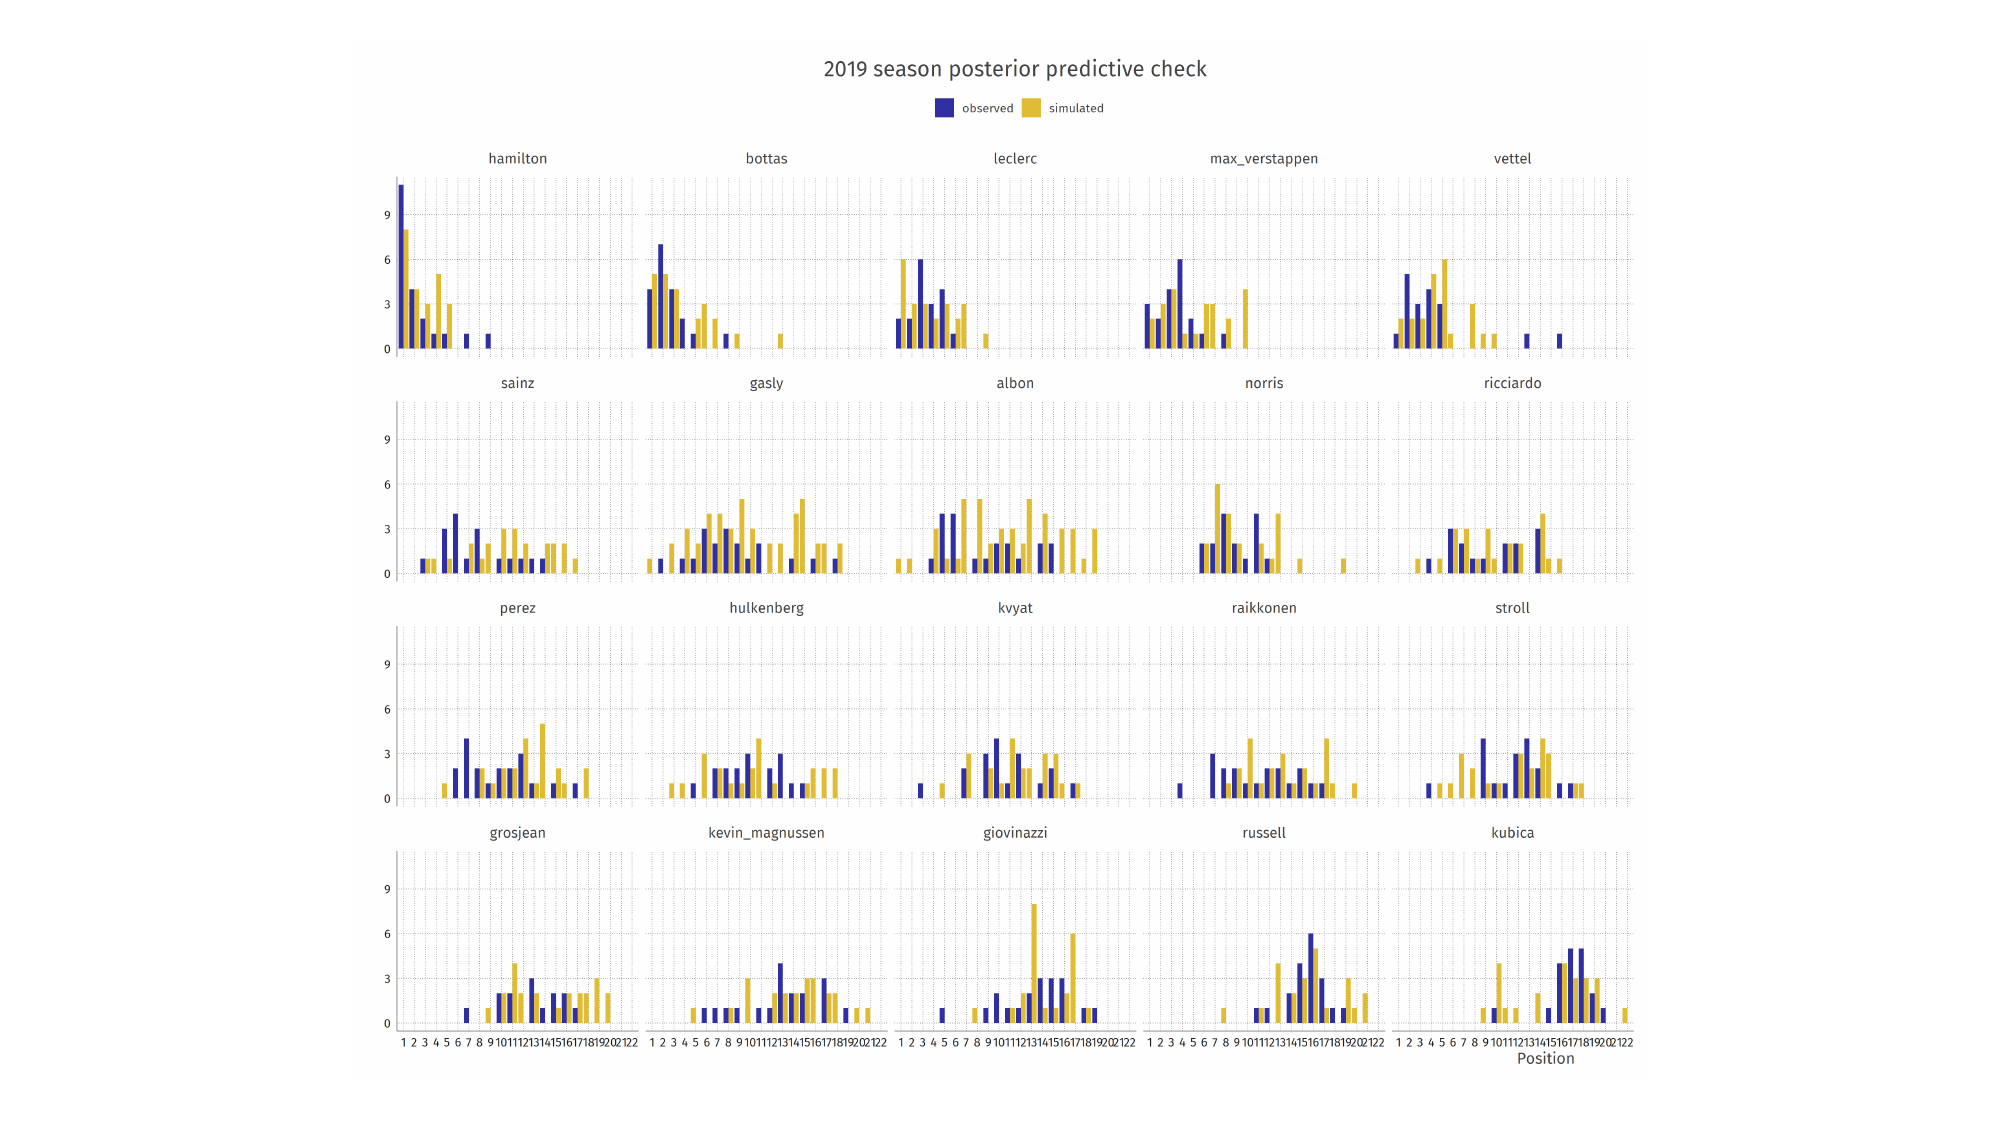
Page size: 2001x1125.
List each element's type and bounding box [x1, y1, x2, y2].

picture [349, 41, 1651, 1084]
